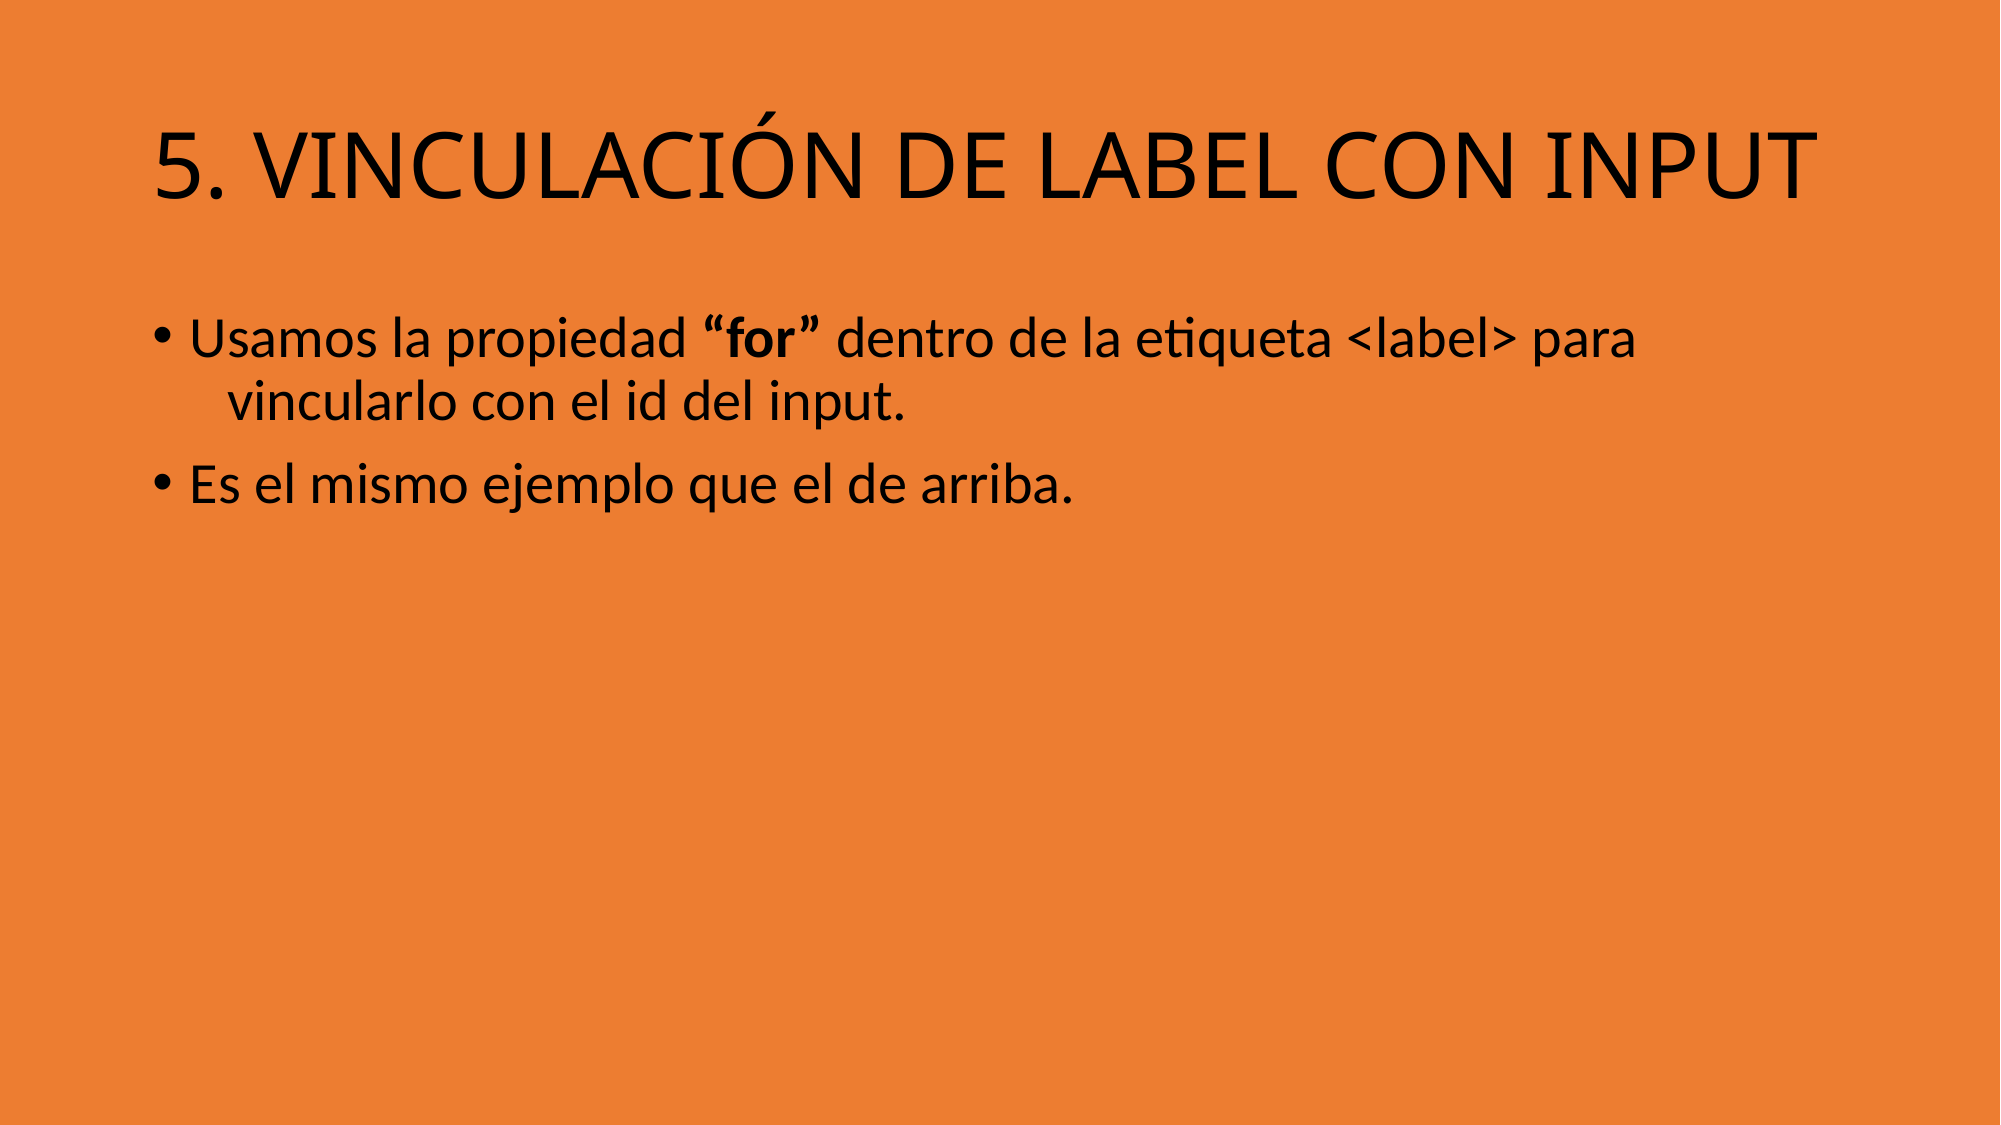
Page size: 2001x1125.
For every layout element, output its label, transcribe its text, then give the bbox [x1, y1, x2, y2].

list Usamos la propiedad “for” dentro de la etiqueta <label> para vincularlo con el id del input. Es el mismo ejemplo que el de arriba. [137, 299, 1863, 1014]
title 5. VINCULACIÓN DE LABEL CON INPUT [137, 59, 1863, 278]
